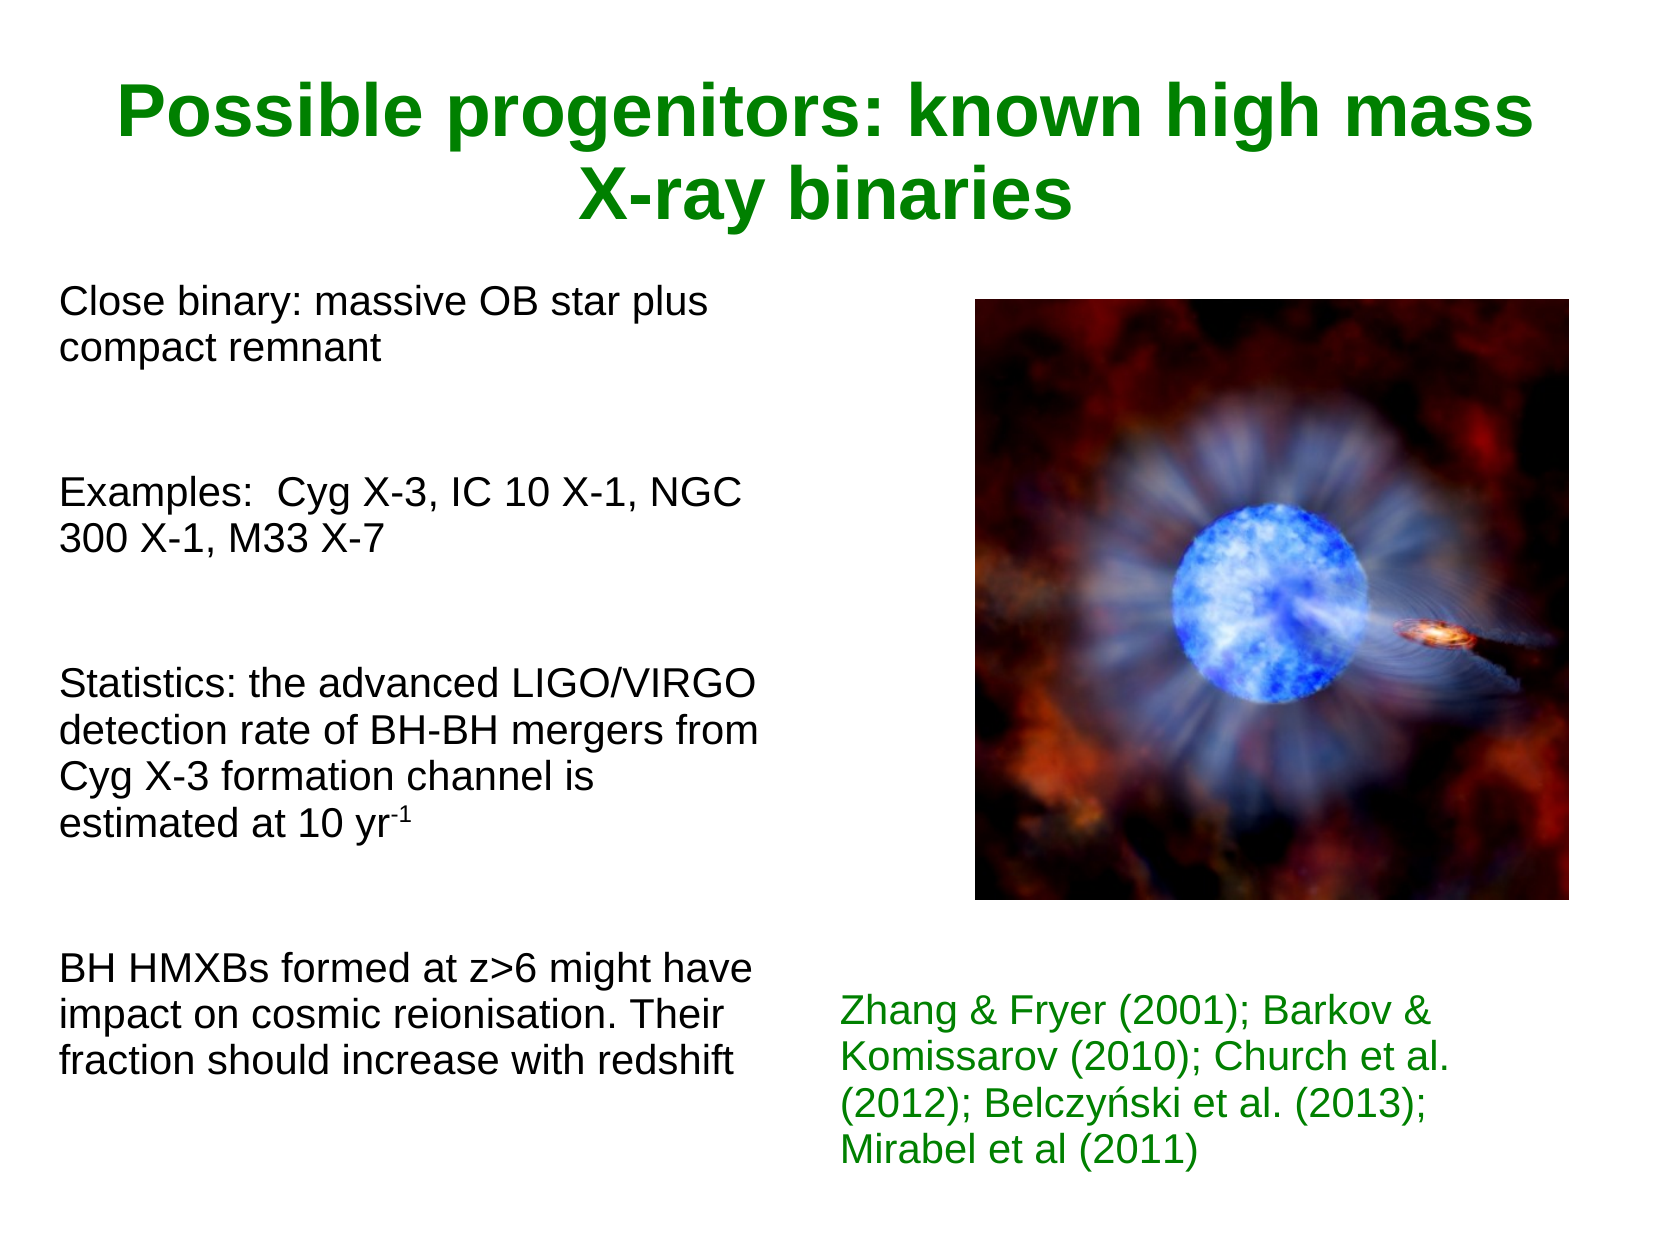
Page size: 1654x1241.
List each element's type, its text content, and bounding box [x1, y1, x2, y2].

picture [975, 299, 1569, 901]
title Possible progenitors: known high mass X-ray binaries [82, 49, 1571, 257]
text_box Zhang & Fryer (2001); Barkov & Komissarov (2010); Church et al. (2012); Belczyński et al. (2013); Mirabel et al (2011) [825, 979, 1576, 1181]
text_box Close binary: massive OB star plus compact remnant Examples: Cyg X-3, IC 10 X-1, NGC 300 X-1, M33 X-7 Statistics: the advanced LIGO/VIRGO detection rate of BH-BH mergers from Cyg X-3 formation channel is estimated at 10 yr-1 BH HMXBs formed at z>6 might have impact on cosmic reionisation. Their fraction should increase with redshift [43, 270, 788, 1241]
